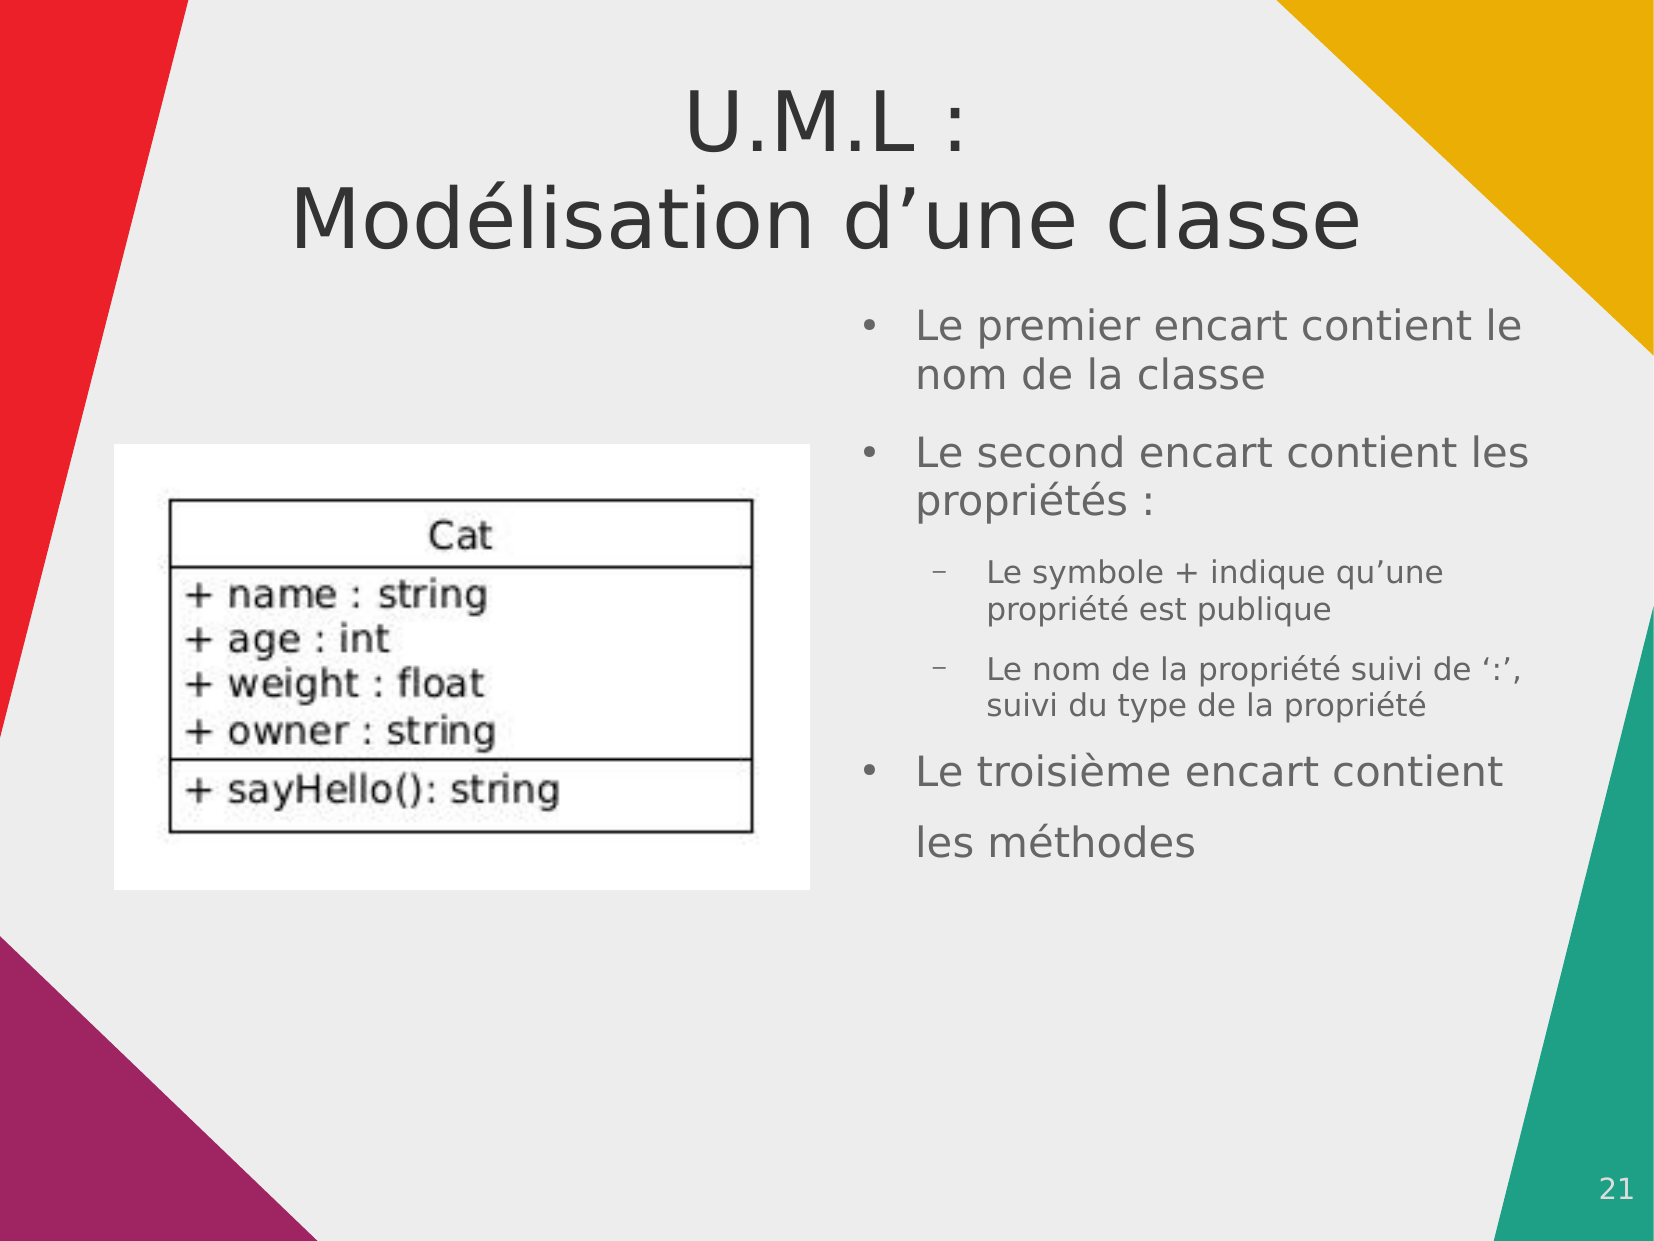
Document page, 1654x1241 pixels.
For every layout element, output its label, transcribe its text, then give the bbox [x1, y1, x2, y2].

title U.M.L : Modélisation d’une classe [114, 73, 1539, 271]
picture [114, 444, 810, 890]
list Le premier encart contient le nom de la classe Le second encart contient les propriétés : Le symbole + indique qu’une propriété est publique Le nom de la propriété suivi de ‘:’, suivi du type de la propriété Le troisième encart contient les méthodes [844, 302, 1540, 1033]
